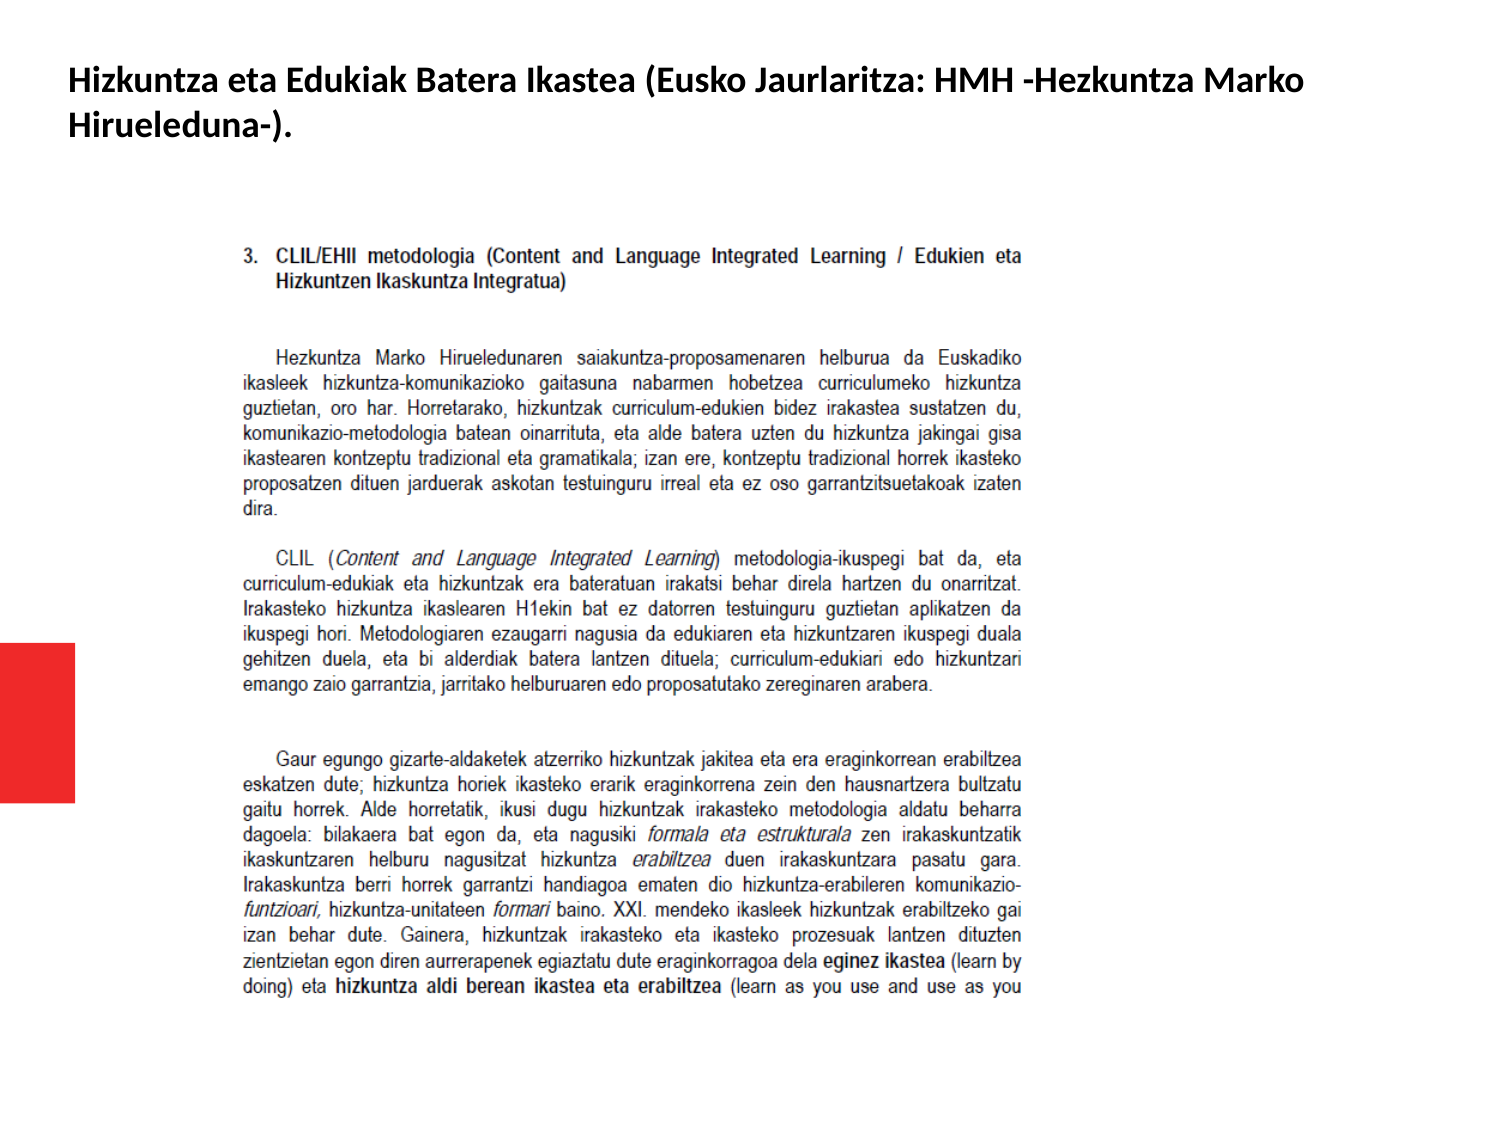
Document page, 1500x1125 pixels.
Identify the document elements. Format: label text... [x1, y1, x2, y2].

picture [218, 220, 1105, 1016]
list Hizkuntza eta Edukiak Batera Ikastea (Eusko Jaurlaritza: HMH -Hezkuntza Marko Hirueleduna-). [53, 47, 1447, 1012]
